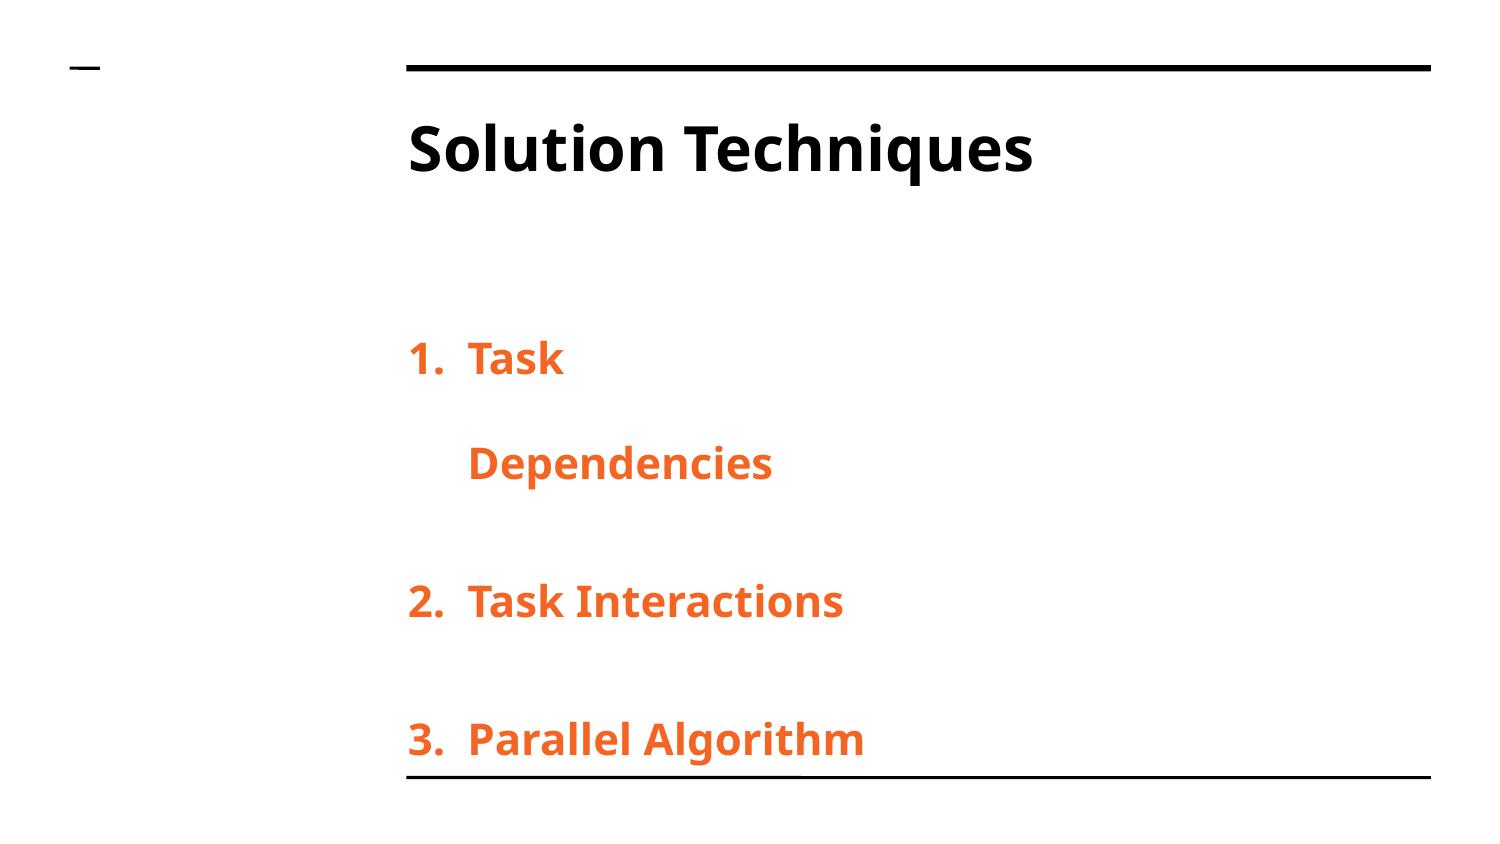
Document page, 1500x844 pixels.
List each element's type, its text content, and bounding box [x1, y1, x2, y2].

list Task Dependencies Task Interactions Parallel Algorithm Limitations [377, 262, 882, 756]
title Solution Techniques [393, 94, 1431, 199]
